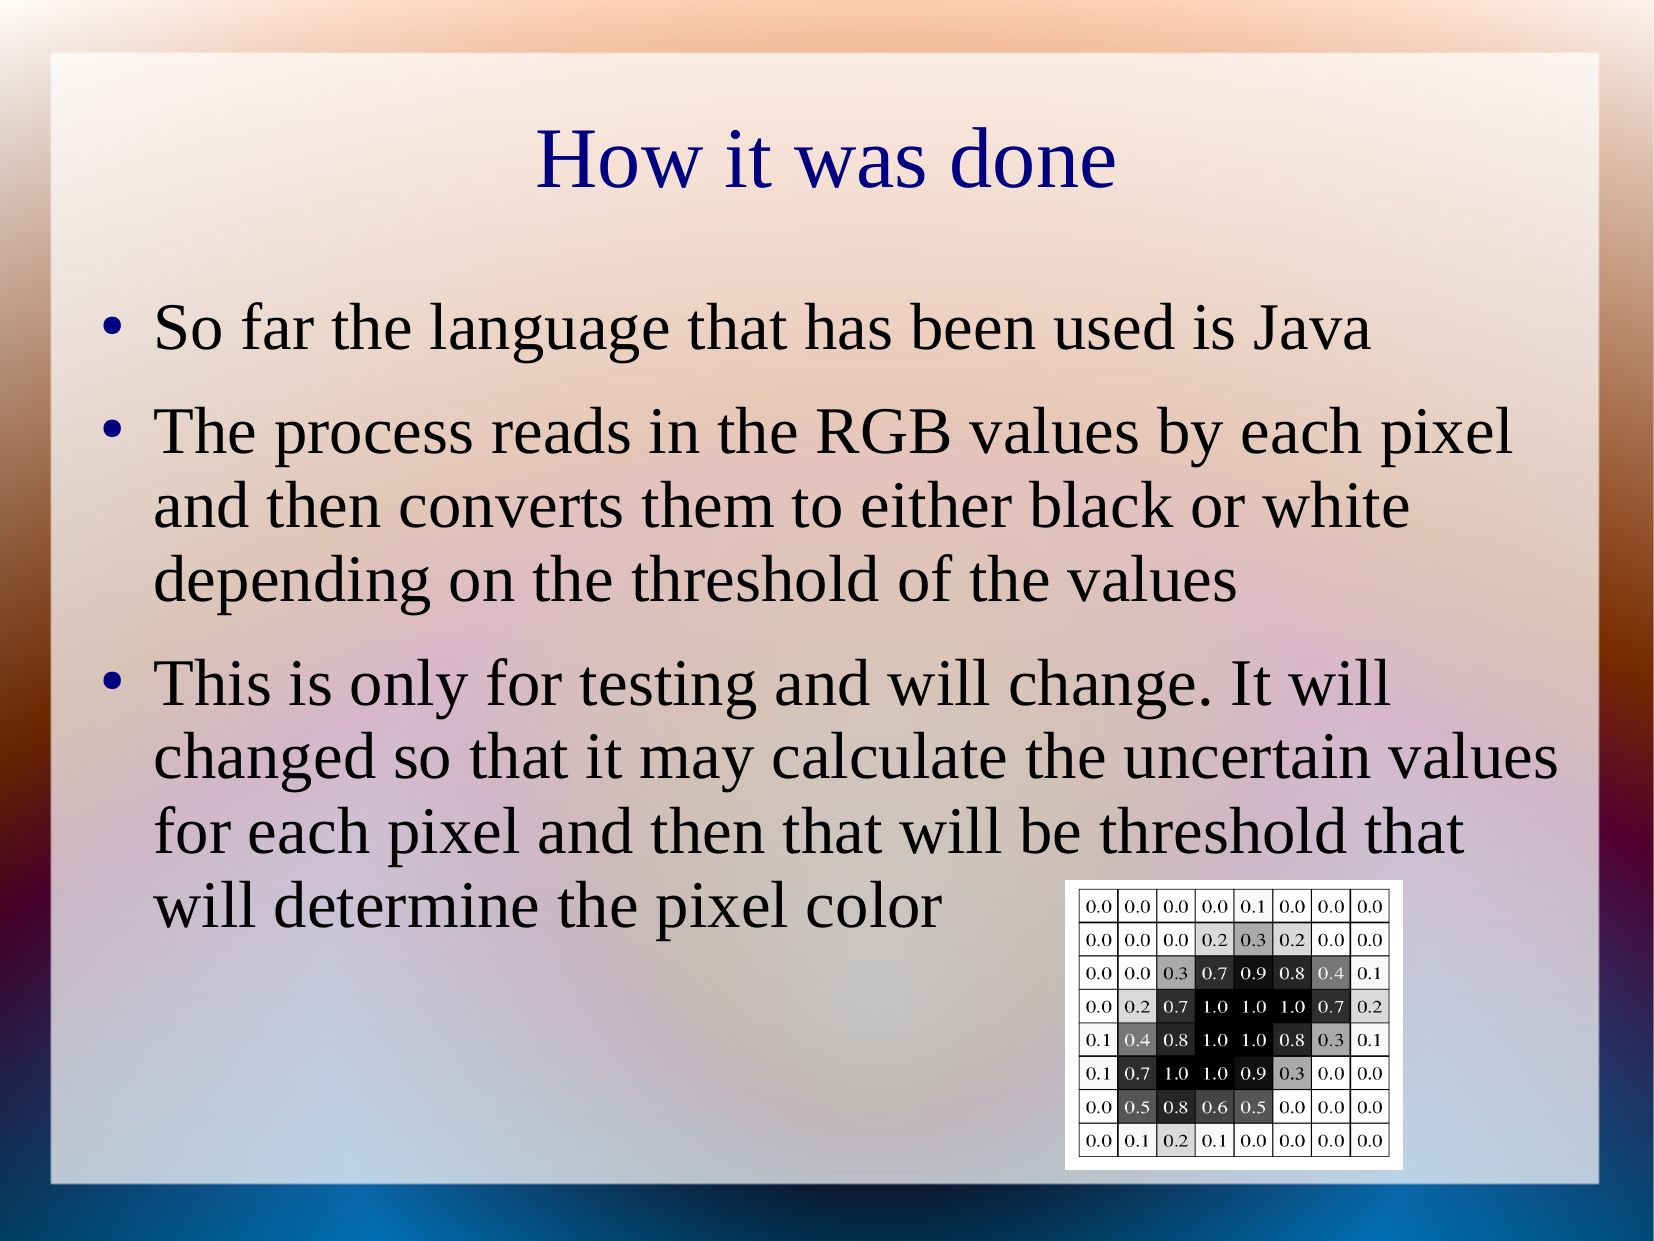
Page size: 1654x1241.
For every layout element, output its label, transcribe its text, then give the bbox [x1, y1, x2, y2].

picture [0, 0, 1654, 1241]
list So far the language that has been used is Java The process reads in the RGB values by each pixel and then converts them to either black or white depending on the threshold of the values This is only for testing and will change. It will changed so that it may calculate the uncertain values for each pixel and then that will be threshold that will determine the pixel color [82, 290, 1571, 1010]
title How it was done [82, 55, 1571, 263]
